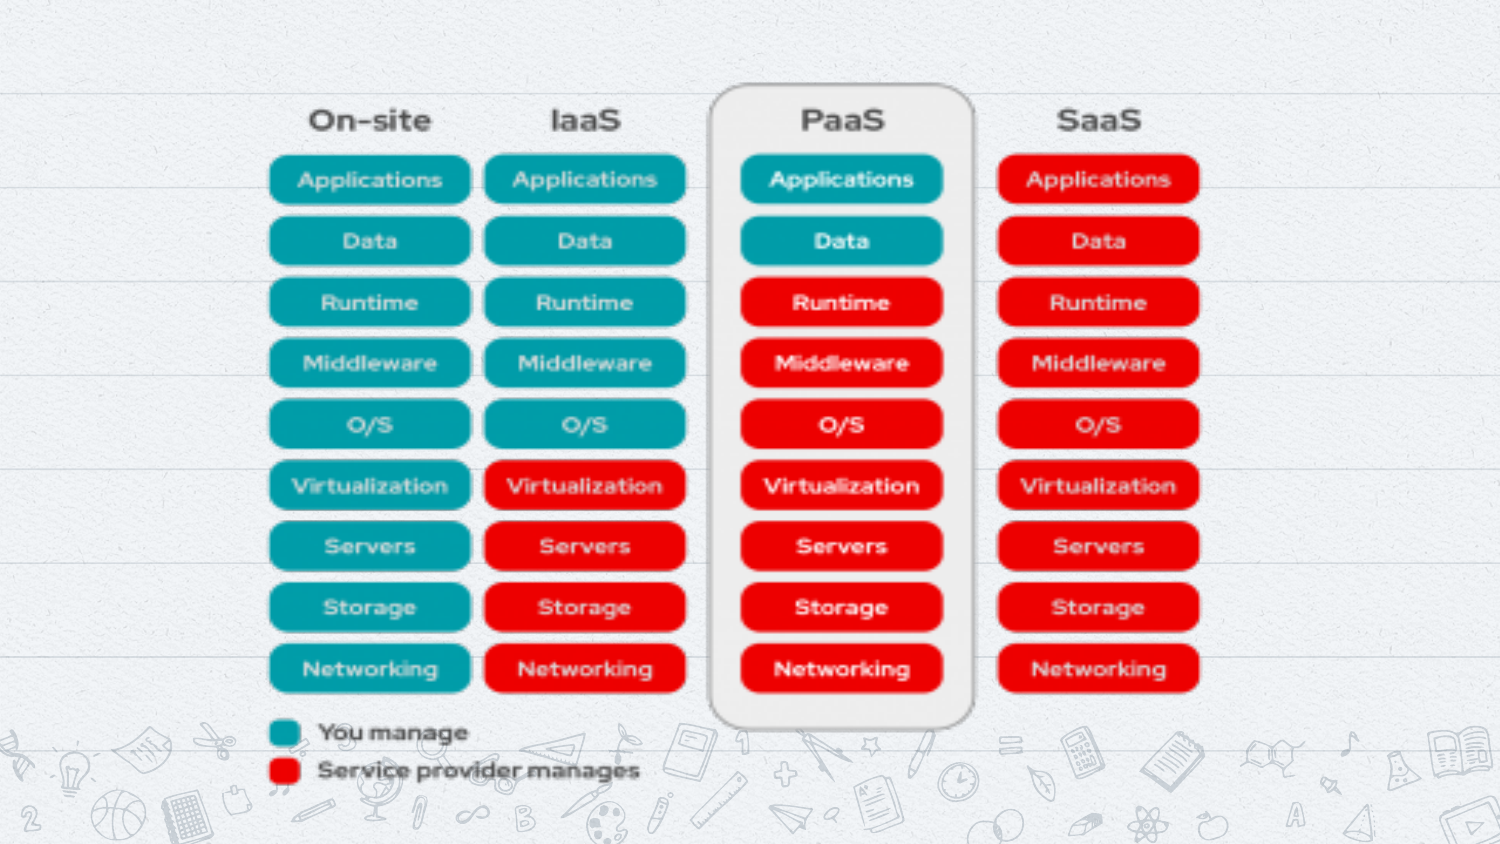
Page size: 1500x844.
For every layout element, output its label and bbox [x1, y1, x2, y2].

picture [74, 68, 1397, 802]
